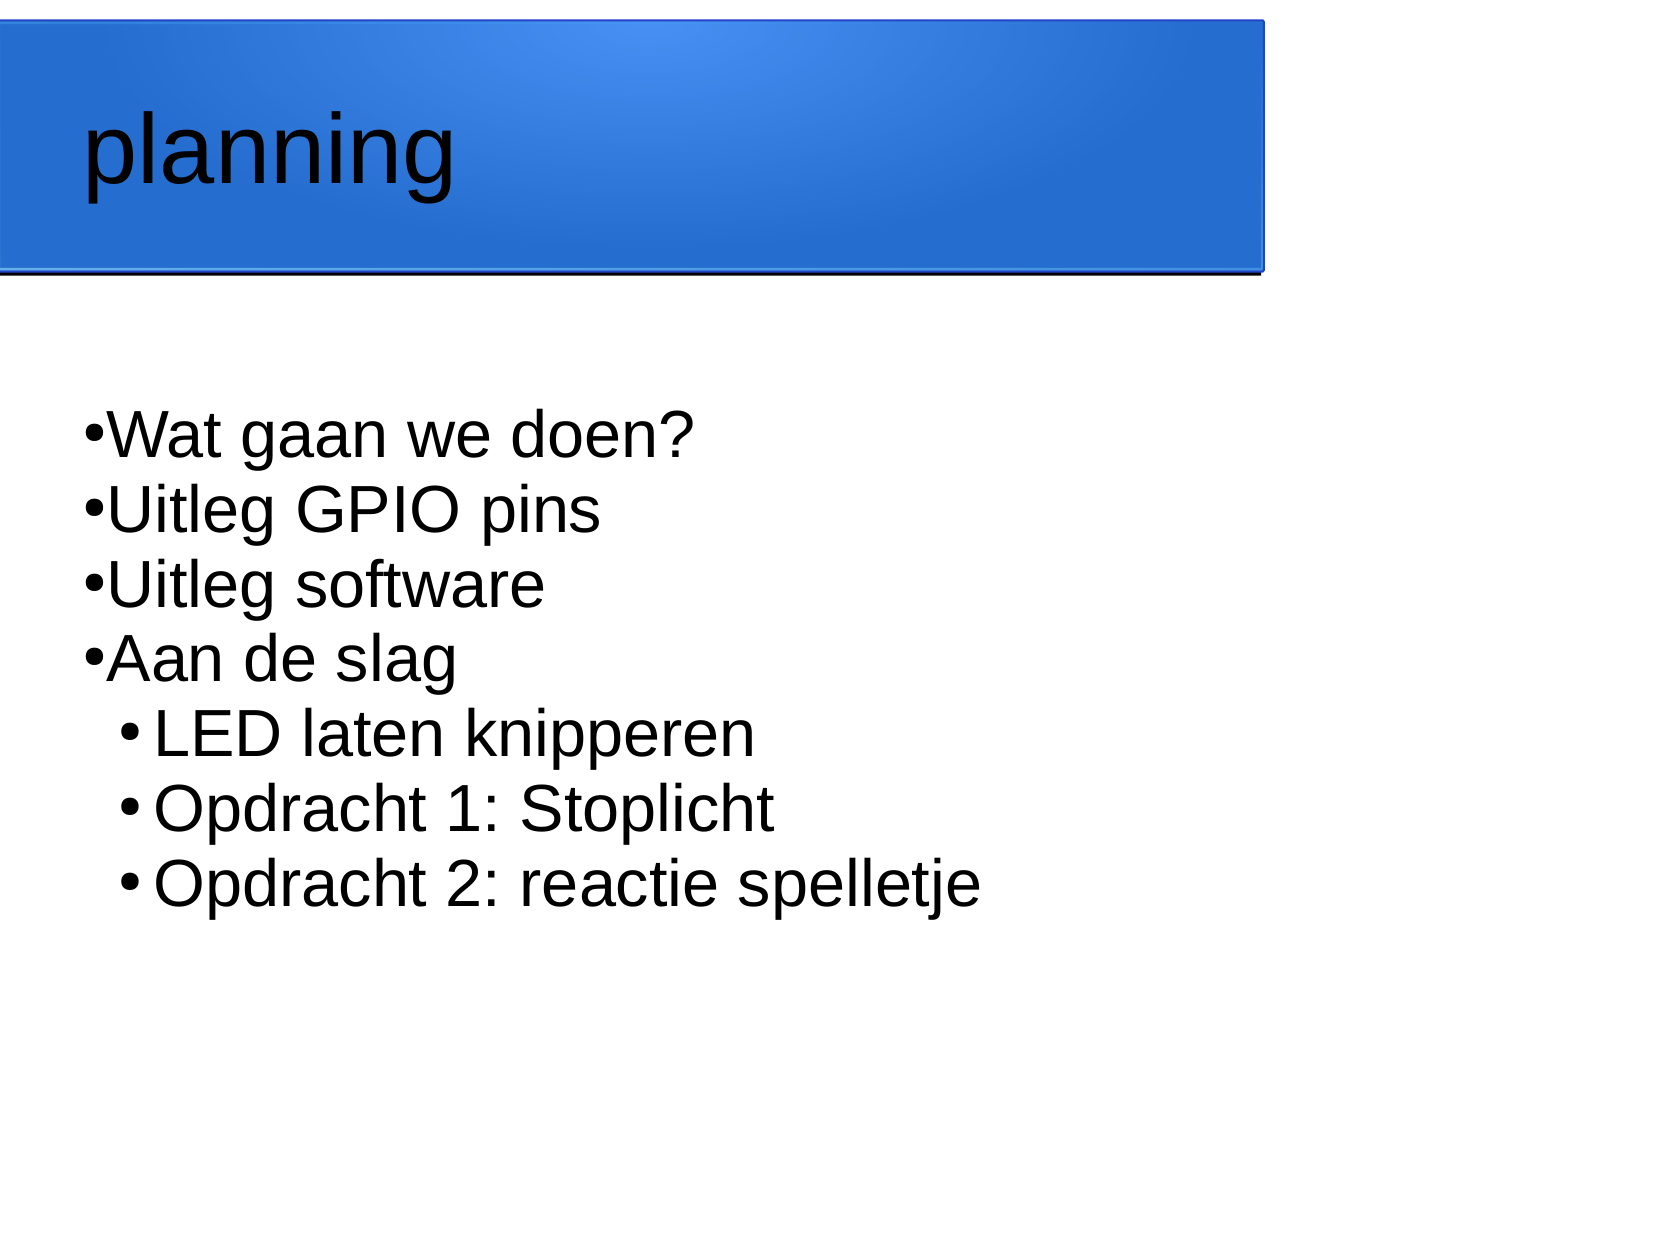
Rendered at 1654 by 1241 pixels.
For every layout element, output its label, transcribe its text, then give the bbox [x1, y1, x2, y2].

title planning [82, 47, 1235, 252]
subtitle Wat gaan we doen? Uitleg GPIO pins Uitleg software Aan de slag LED laten knipperen Opdracht 1: Stoplicht Opdracht 2: reactie spelletje [82, 299, 1571, 1019]
